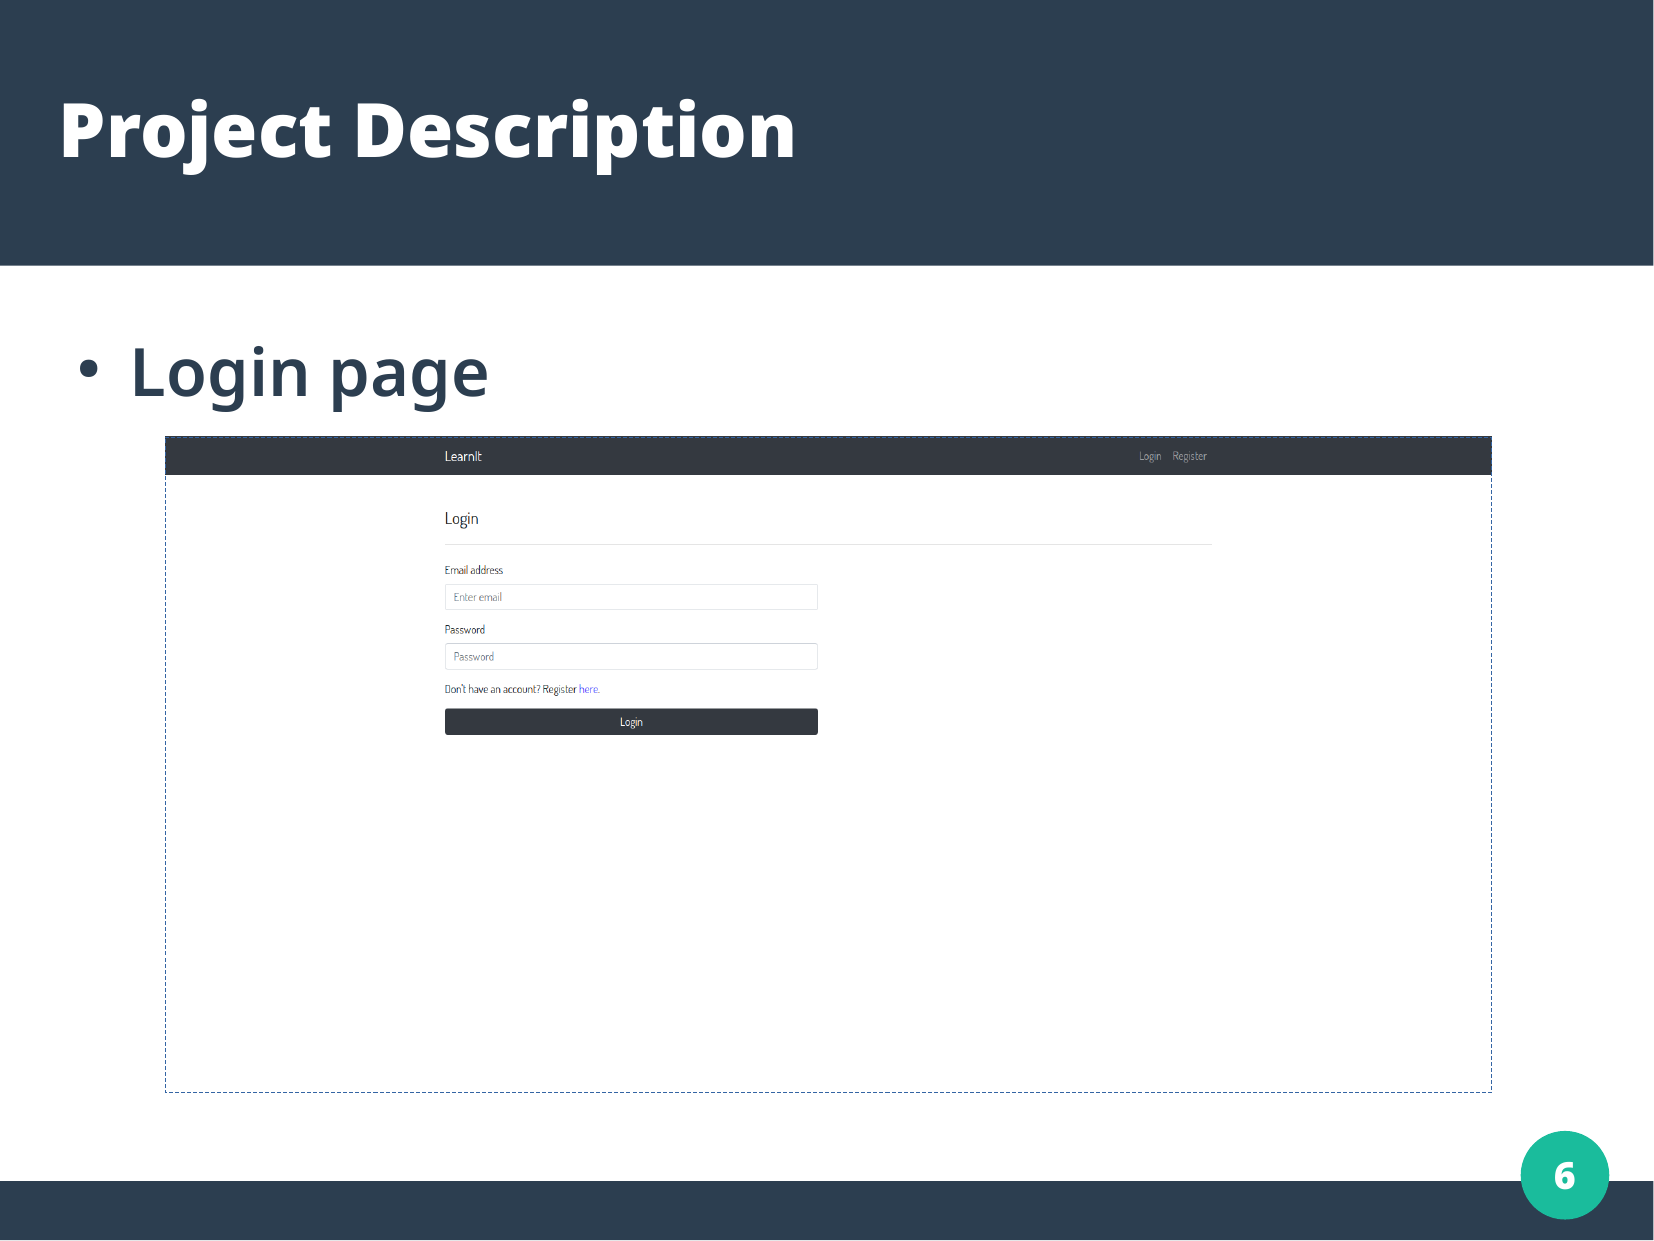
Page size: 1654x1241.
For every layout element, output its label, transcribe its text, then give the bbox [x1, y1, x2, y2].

list Login page [59, 324, 1595, 1152]
title Project Description [59, 49, 1595, 207]
picture [165, 436, 1492, 1093]
